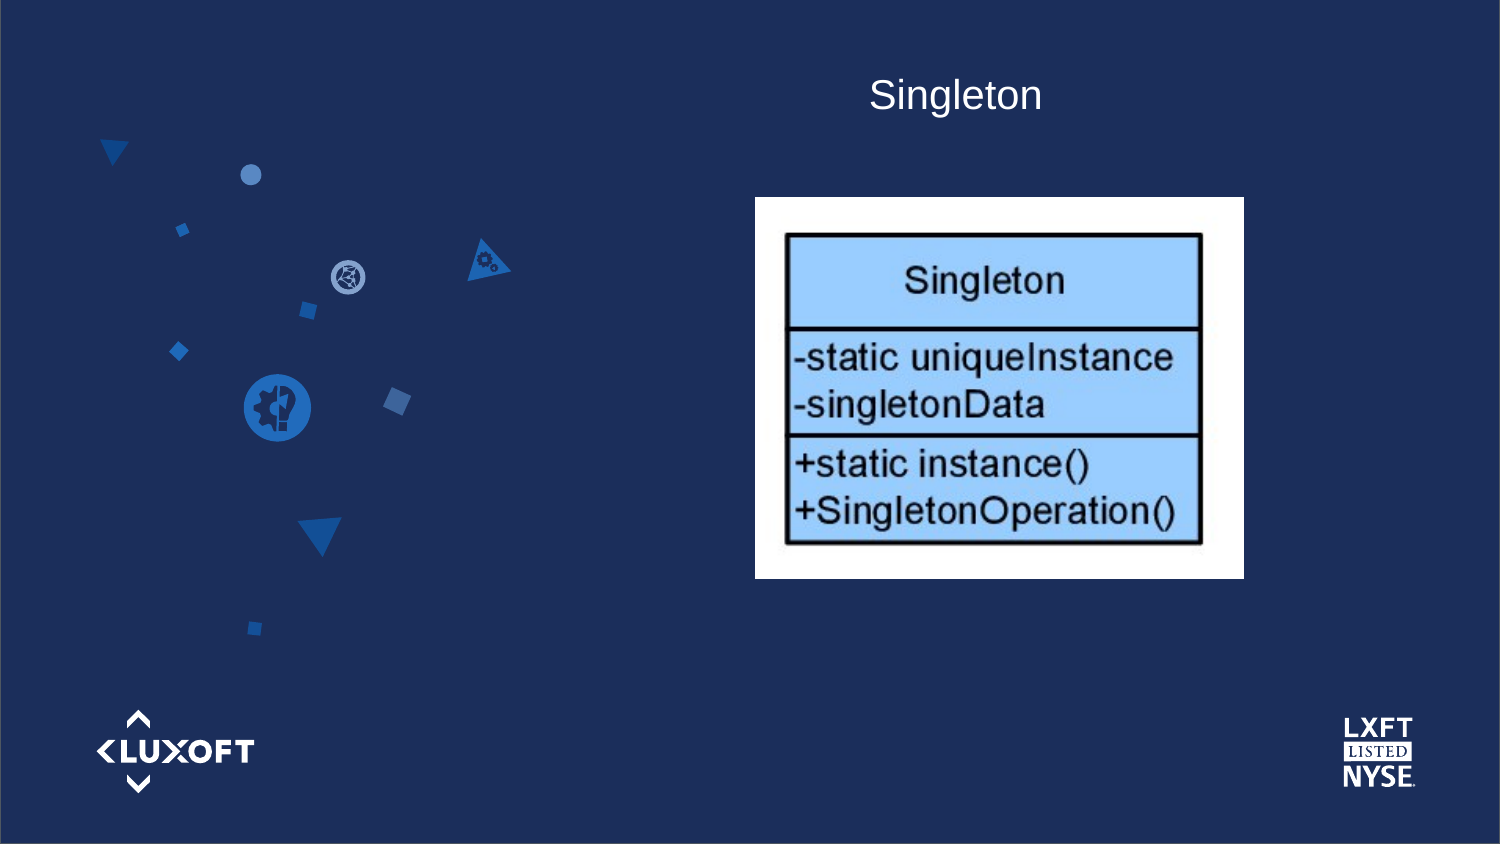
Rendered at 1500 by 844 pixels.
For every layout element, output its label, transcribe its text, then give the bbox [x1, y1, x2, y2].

picture [755, 197, 1244, 579]
title Singleton [868, 23, 1335, 166]
